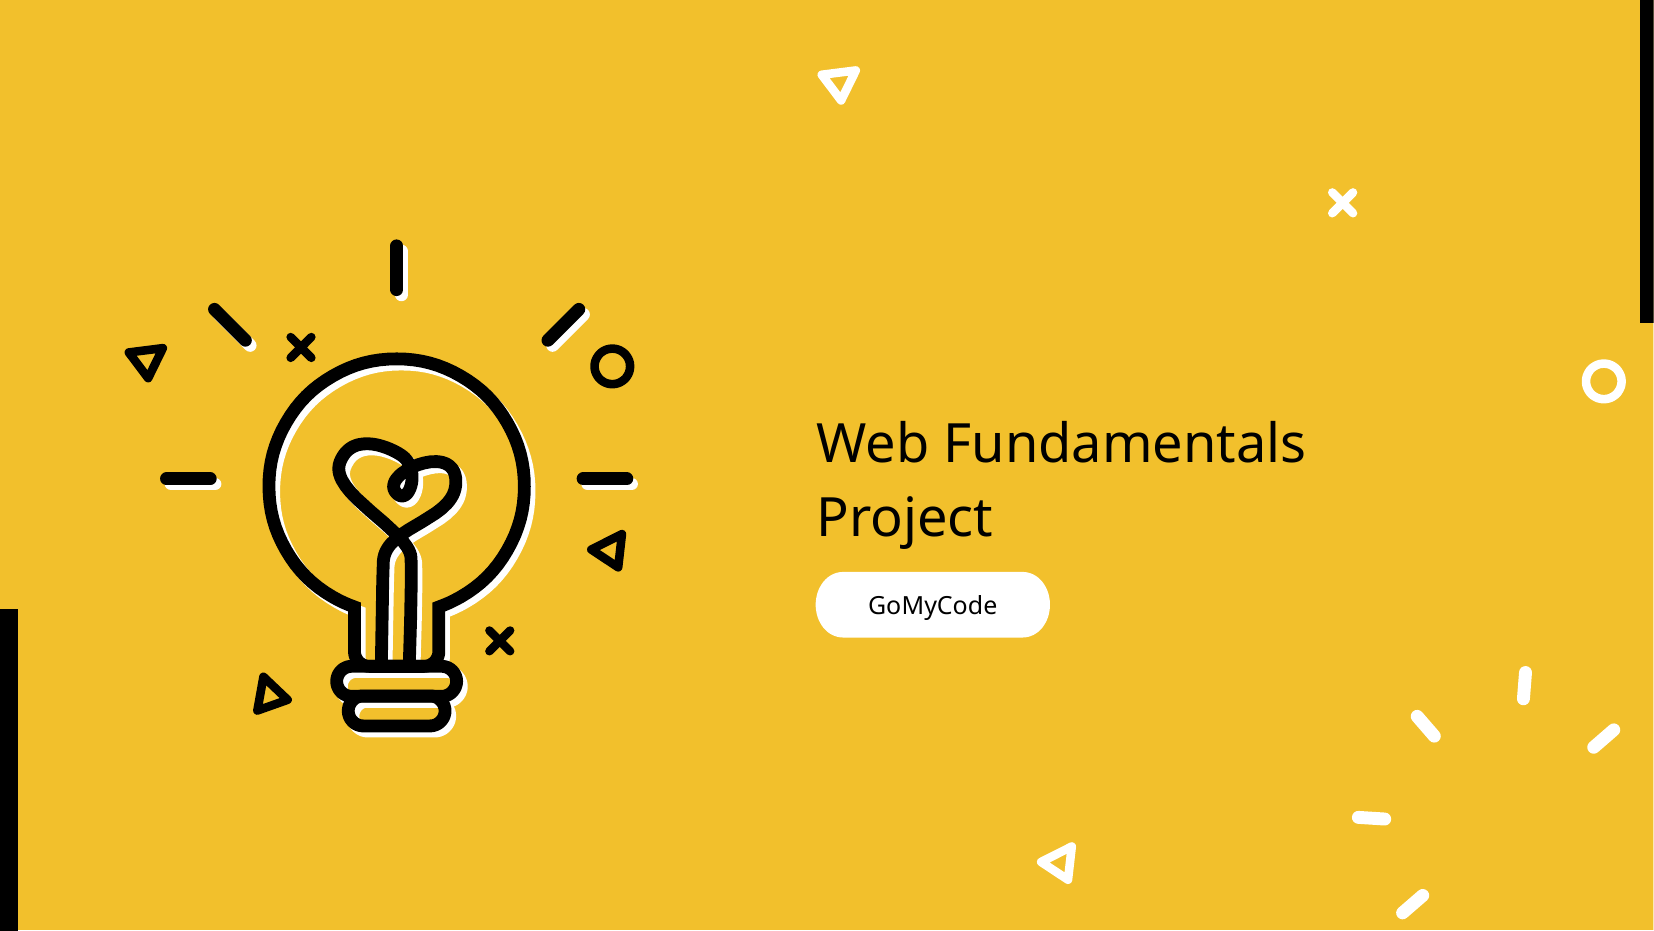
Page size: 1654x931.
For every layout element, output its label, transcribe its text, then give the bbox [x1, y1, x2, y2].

title Web Fundamentals Project [816, 404, 1454, 553]
text_box GoMyCode [815, 571, 1051, 638]
